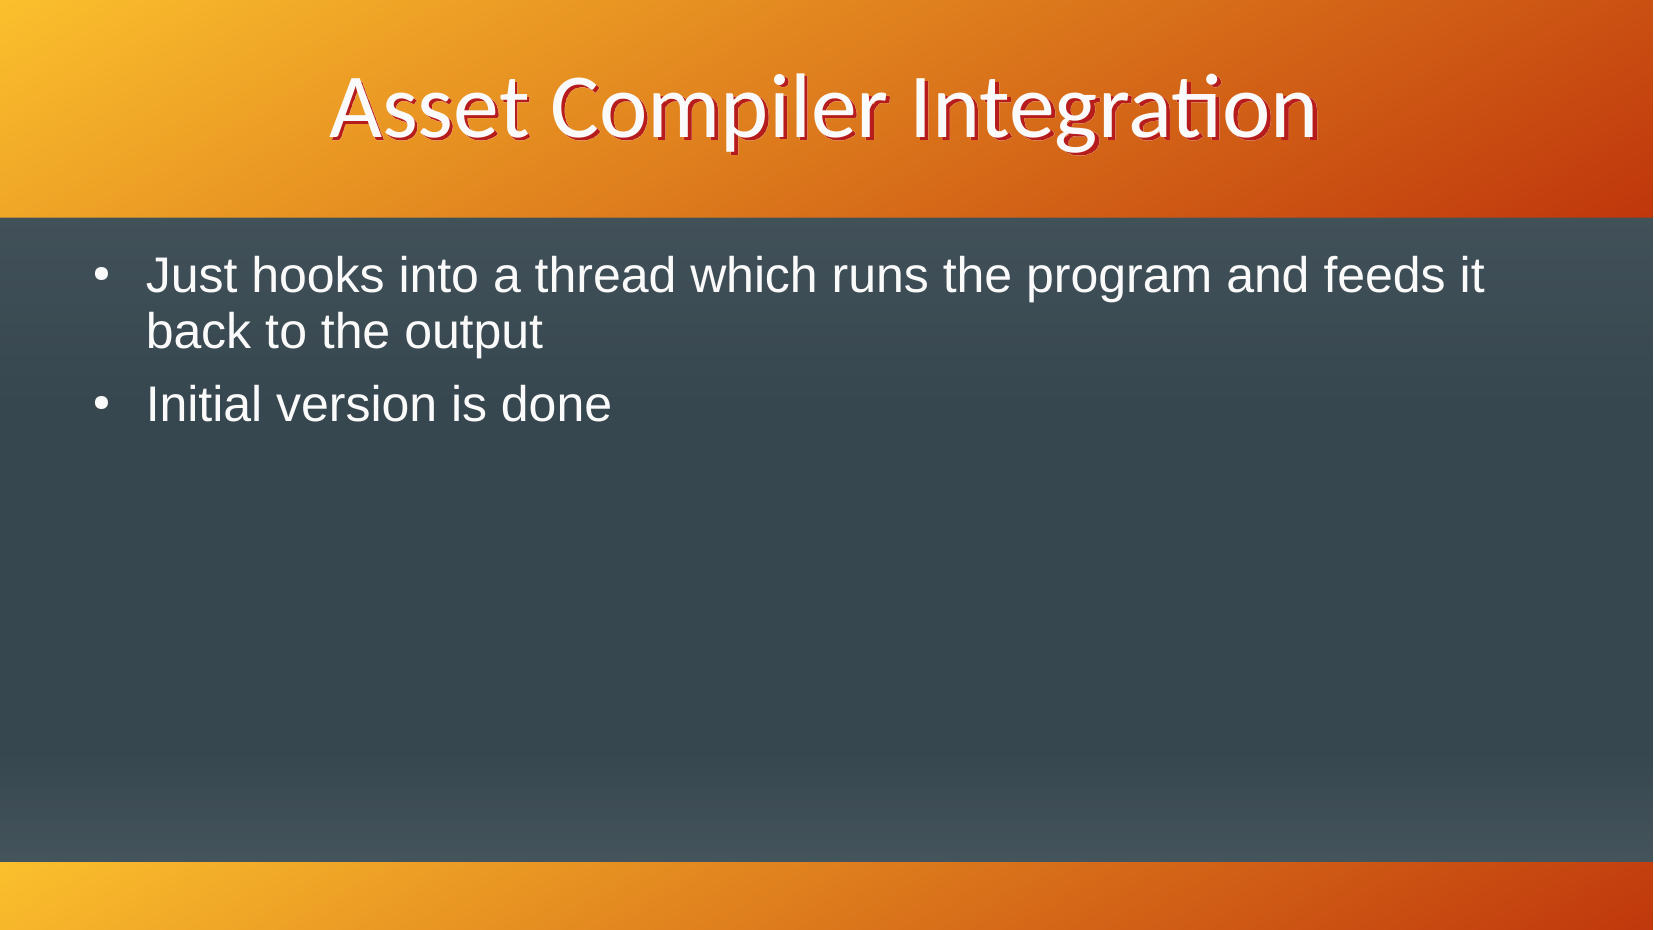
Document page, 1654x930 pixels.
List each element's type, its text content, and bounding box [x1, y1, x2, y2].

list Just hooks into a thread which runs the program and feeds it back to the output Initial version is done [74, 247, 1575, 825]
title Asset Compiler Integration [74, 37, 1575, 193]
